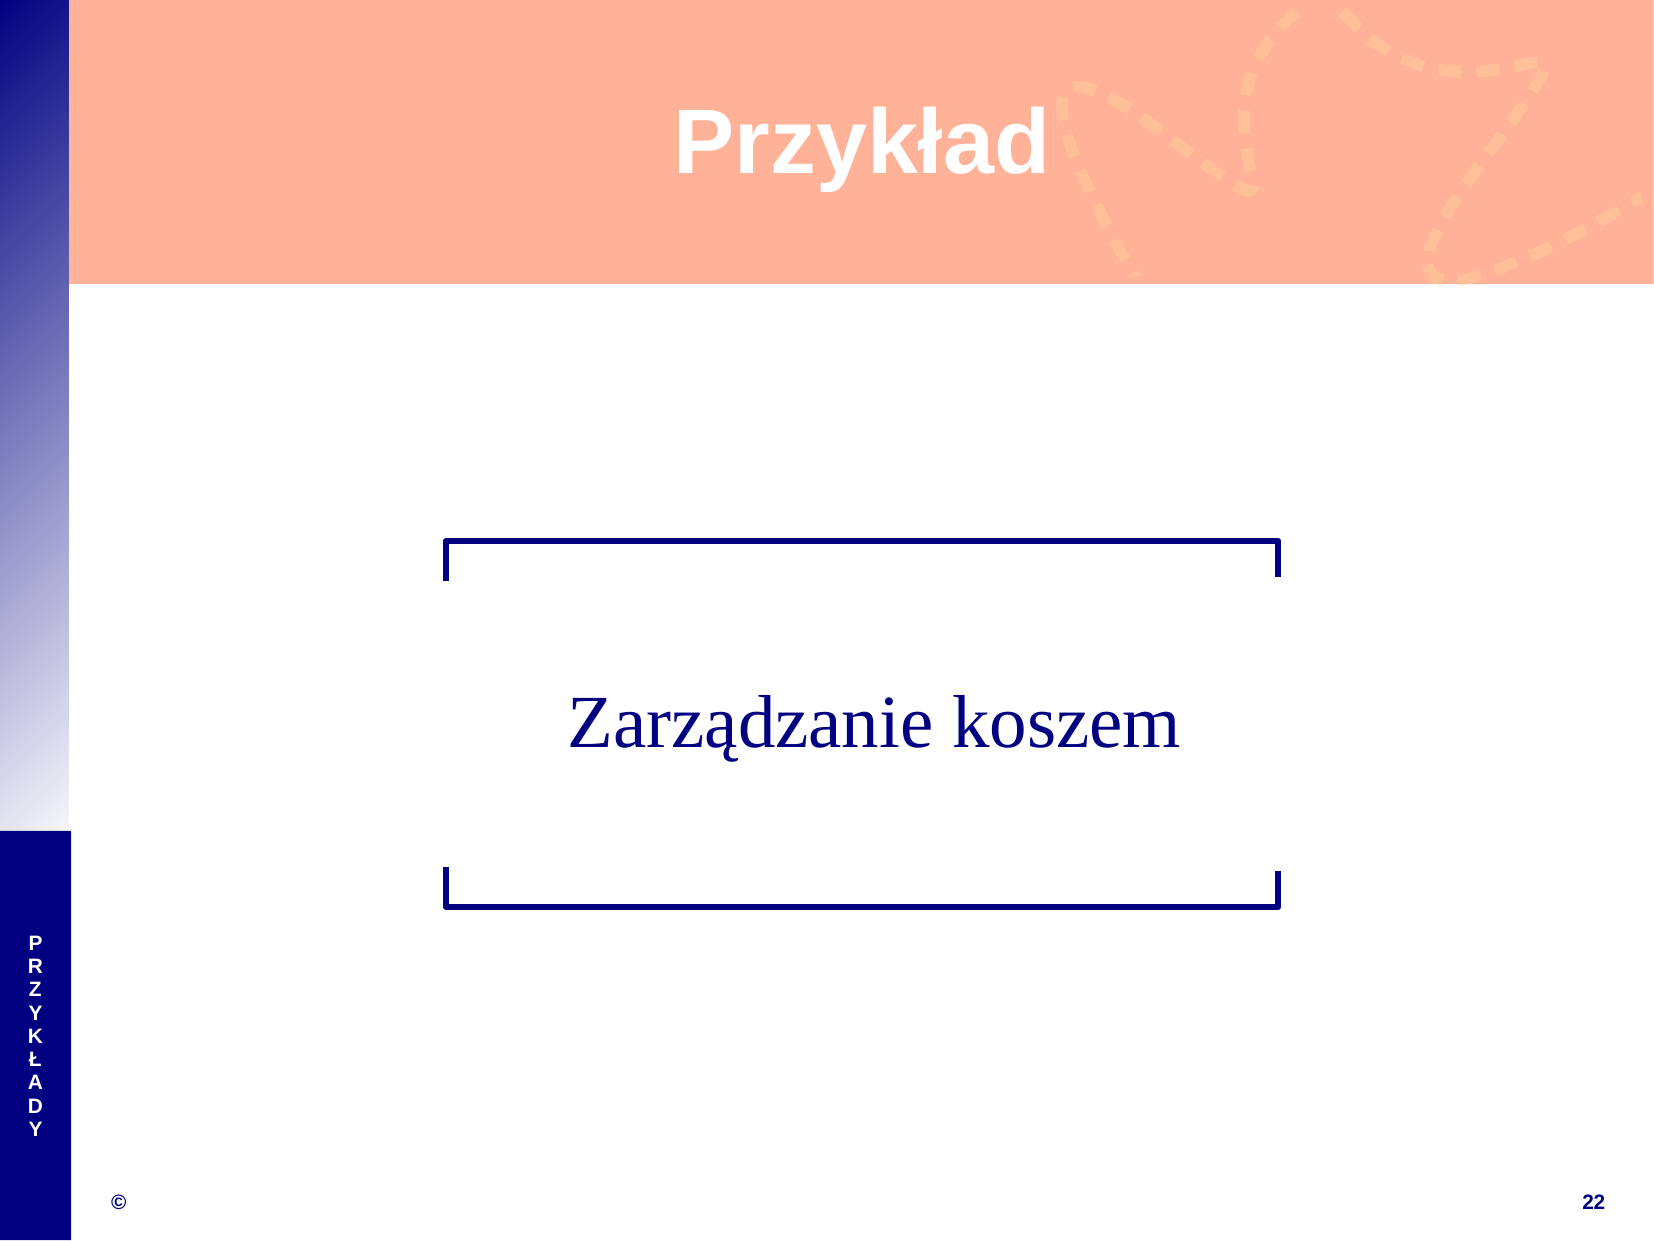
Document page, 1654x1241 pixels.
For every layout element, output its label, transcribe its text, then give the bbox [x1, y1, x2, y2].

text_box P R Z Y K Ł A D Y [0, 831, 71, 1241]
text_box Zarządzanie koszem [461, 513, 1263, 931]
title Przykład [70, 37, 1654, 246]
